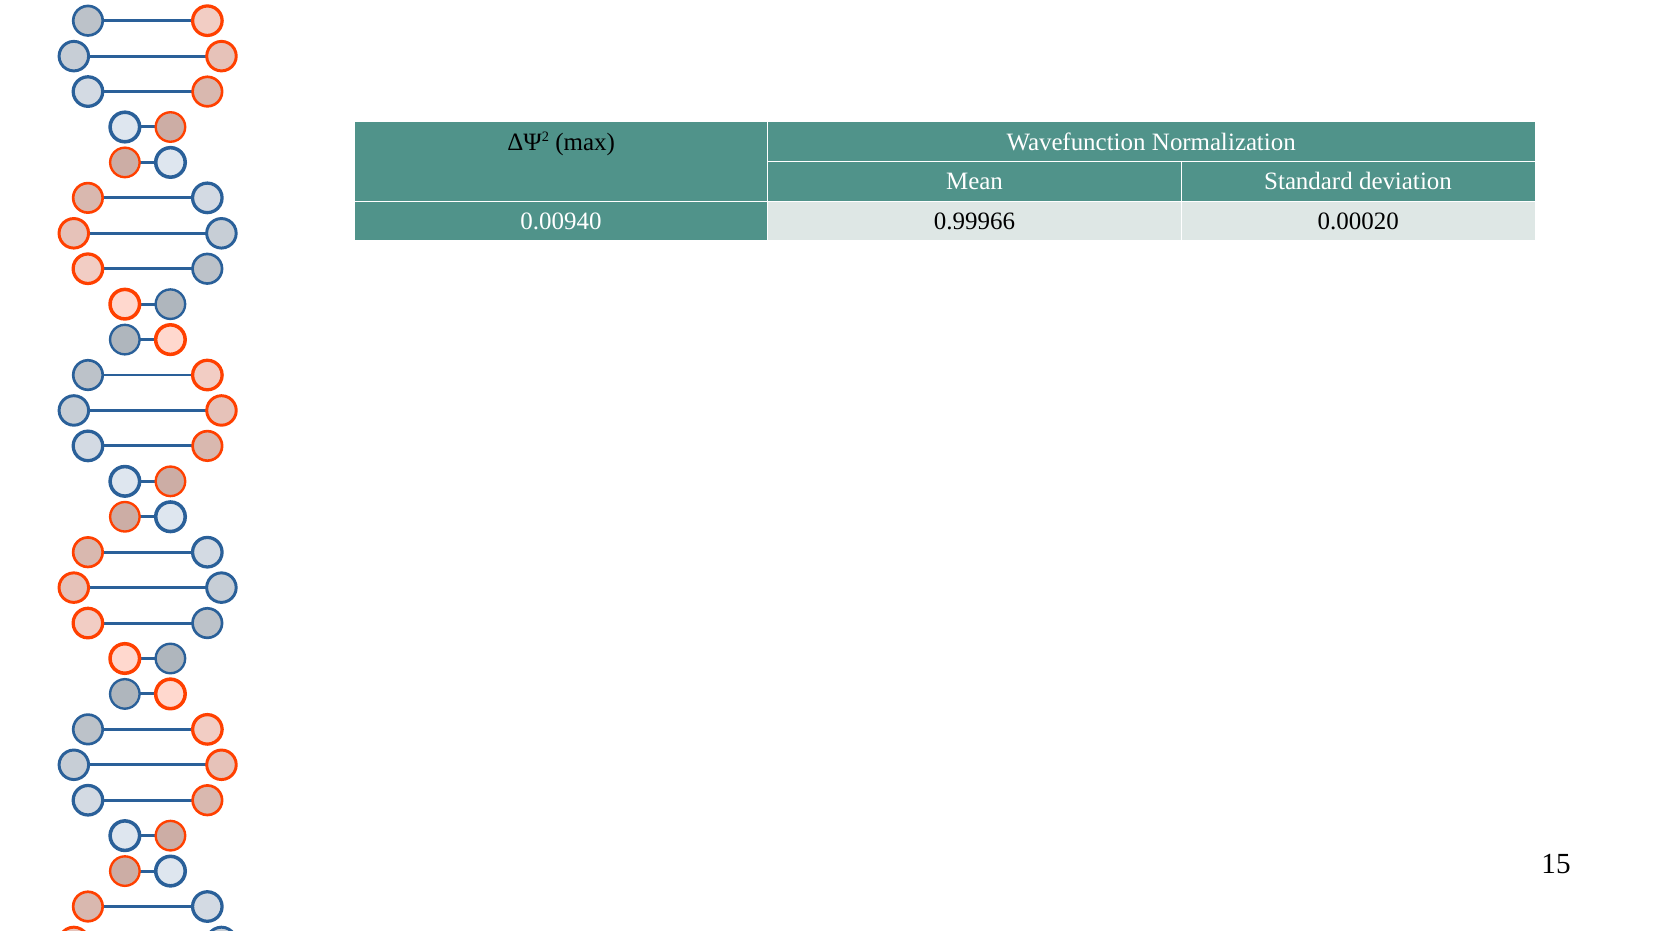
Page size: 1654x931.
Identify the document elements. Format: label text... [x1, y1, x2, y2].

table_cell Mean [768, 162, 1181, 201]
table_cell 0.00020 [1182, 202, 1535, 240]
table_header ΔΨ2 (max) [355, 122, 767, 201]
table_cell Standard deviation [1182, 162, 1535, 201]
table_header Wavefunction Normalization [768, 122, 1535, 161]
table_cell 0.99966 [768, 202, 1181, 240]
table_cell 0.00940 [355, 202, 767, 240]
